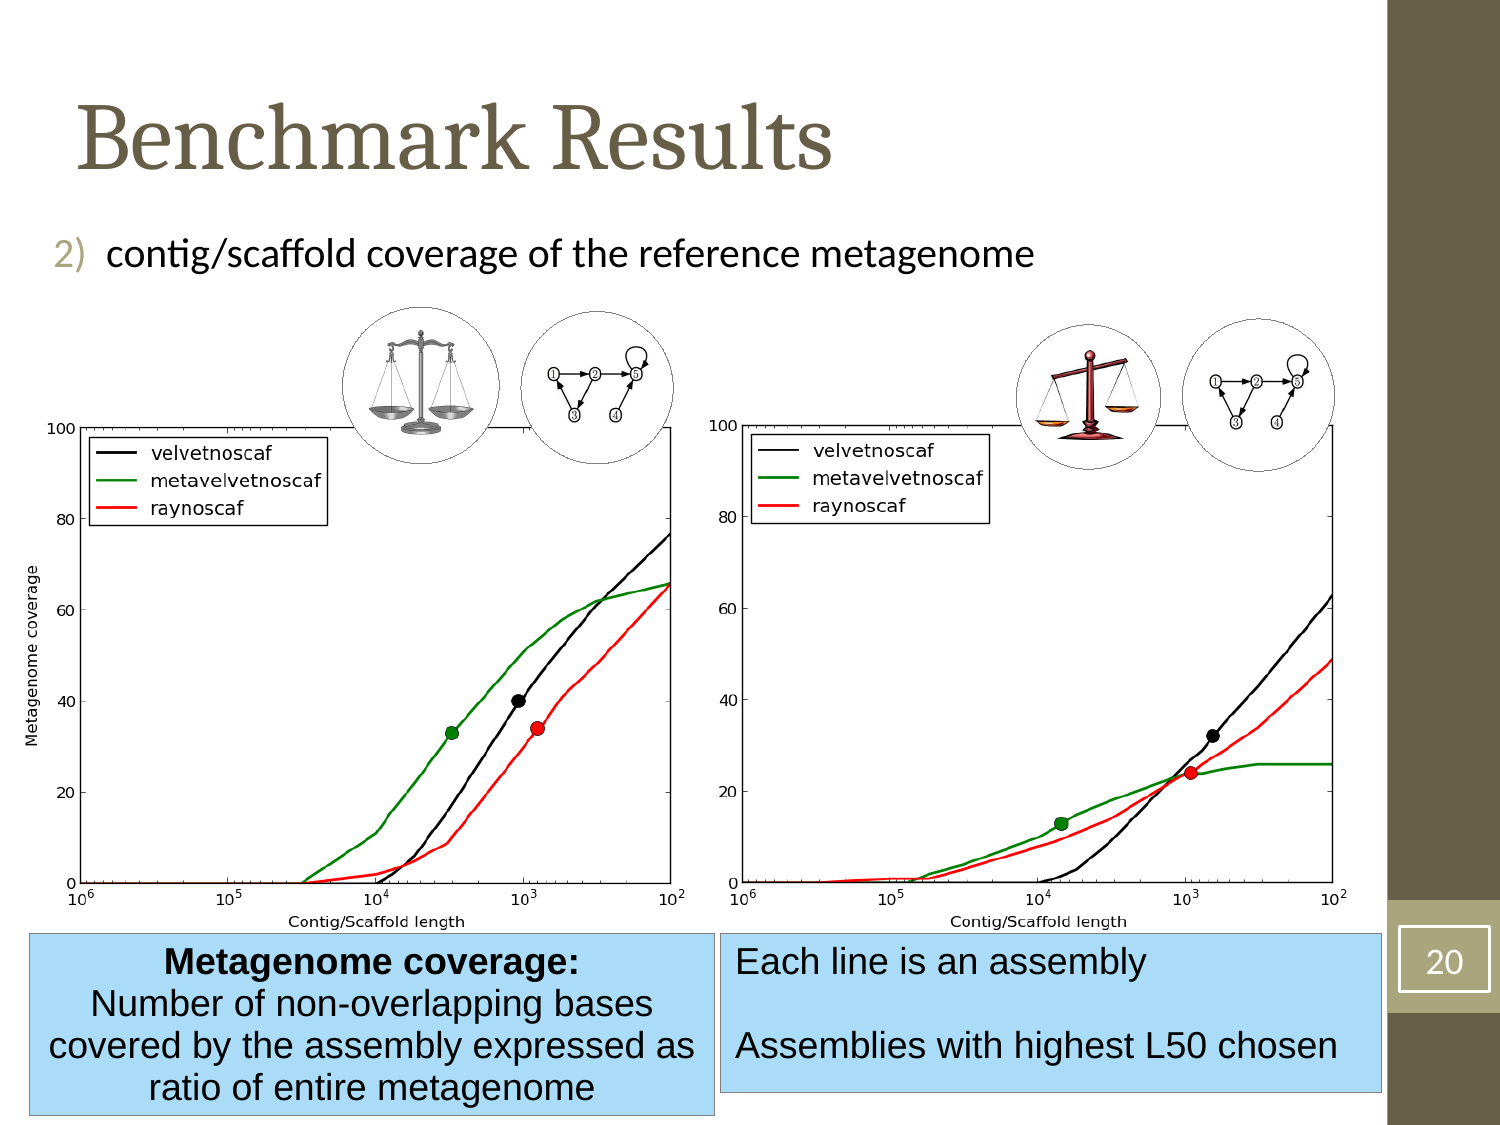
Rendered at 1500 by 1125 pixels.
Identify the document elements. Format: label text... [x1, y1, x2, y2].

text_box [520, 311, 674, 464]
picture [23, 372, 35, 940]
text_box [342, 307, 500, 464]
list contig/scaﬀold coverage of the reference metagenome [35, 236, 1382, 1063]
picture [1035, 350, 1139, 440]
text_box [1182, 318, 1335, 472]
text_box Metagenome coverage: Number of non-overlapping bases covered by the assembly expressed as ratio of entire metagenome [29, 933, 715, 1116]
picture [1202, 351, 1314, 439]
picture [368, 329, 474, 435]
text_box Each line is an assembly Assemblies with highest L50 chosen [720, 933, 1382, 1093]
text_box [1016, 324, 1161, 470]
title Benchmark Results [75, 82, 1326, 195]
picture [541, 343, 653, 432]
